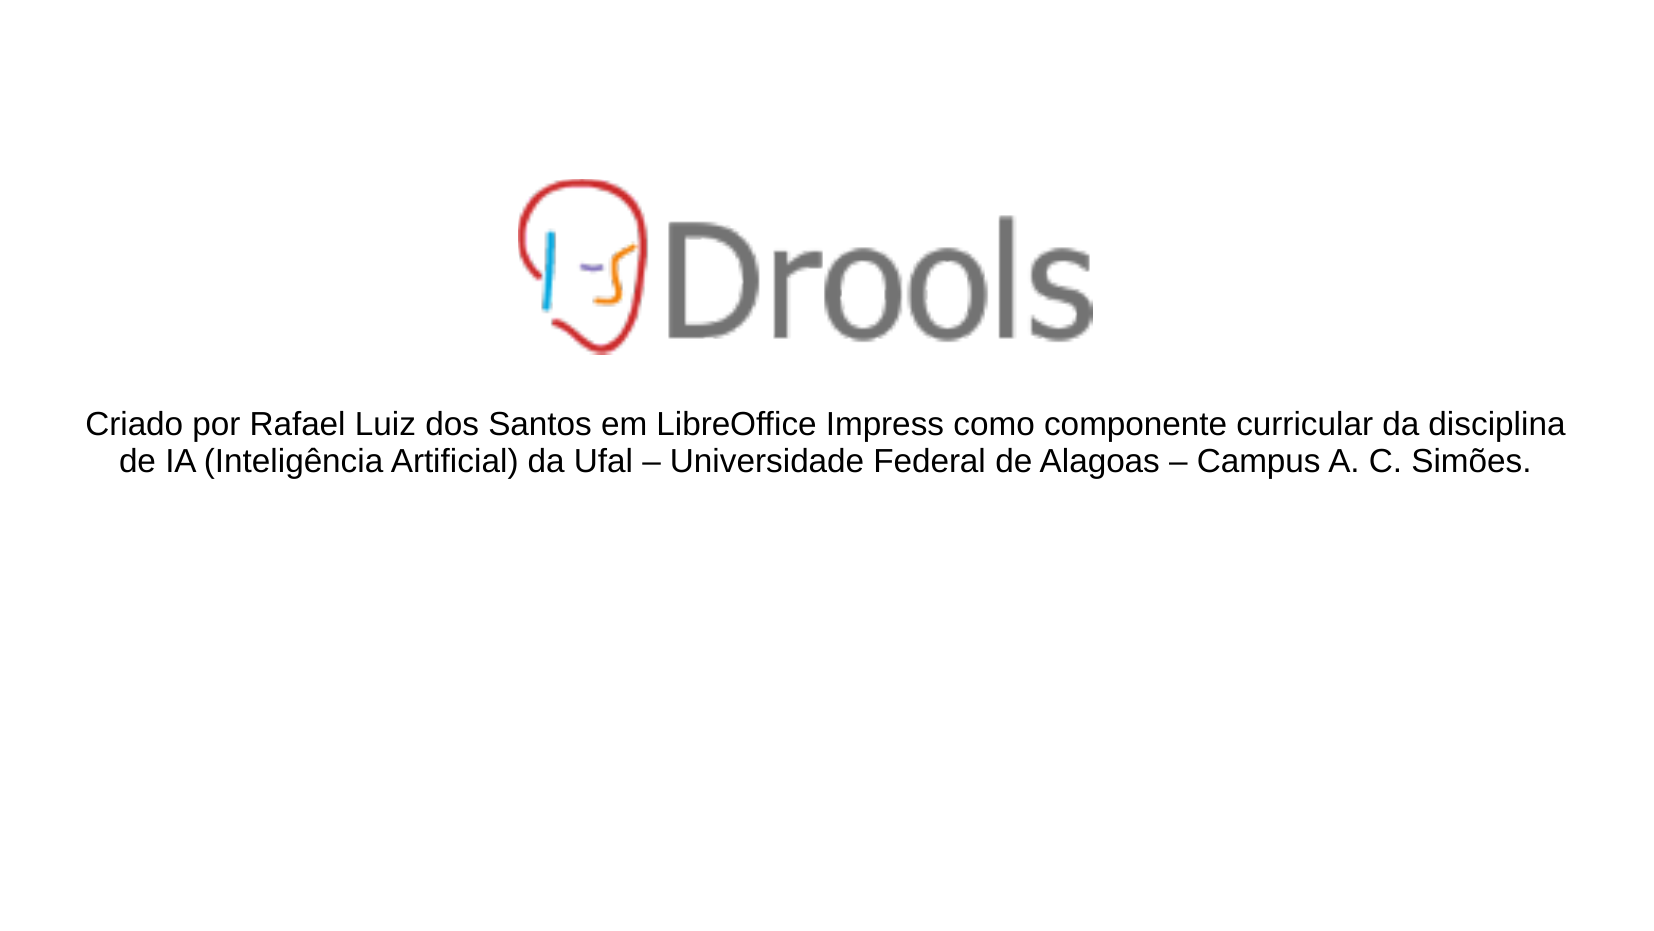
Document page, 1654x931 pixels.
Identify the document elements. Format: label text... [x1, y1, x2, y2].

picture [518, 179, 1093, 355]
subtitle Criado por Rafael Luiz dos Santos em LibreOffice Impress como componente curricular da disciplina de IA (Inteligência Artificial) da Ufal – Universidade Federal de Alagoas – Campus A. C. Simões. [82, 383, 1571, 502]
